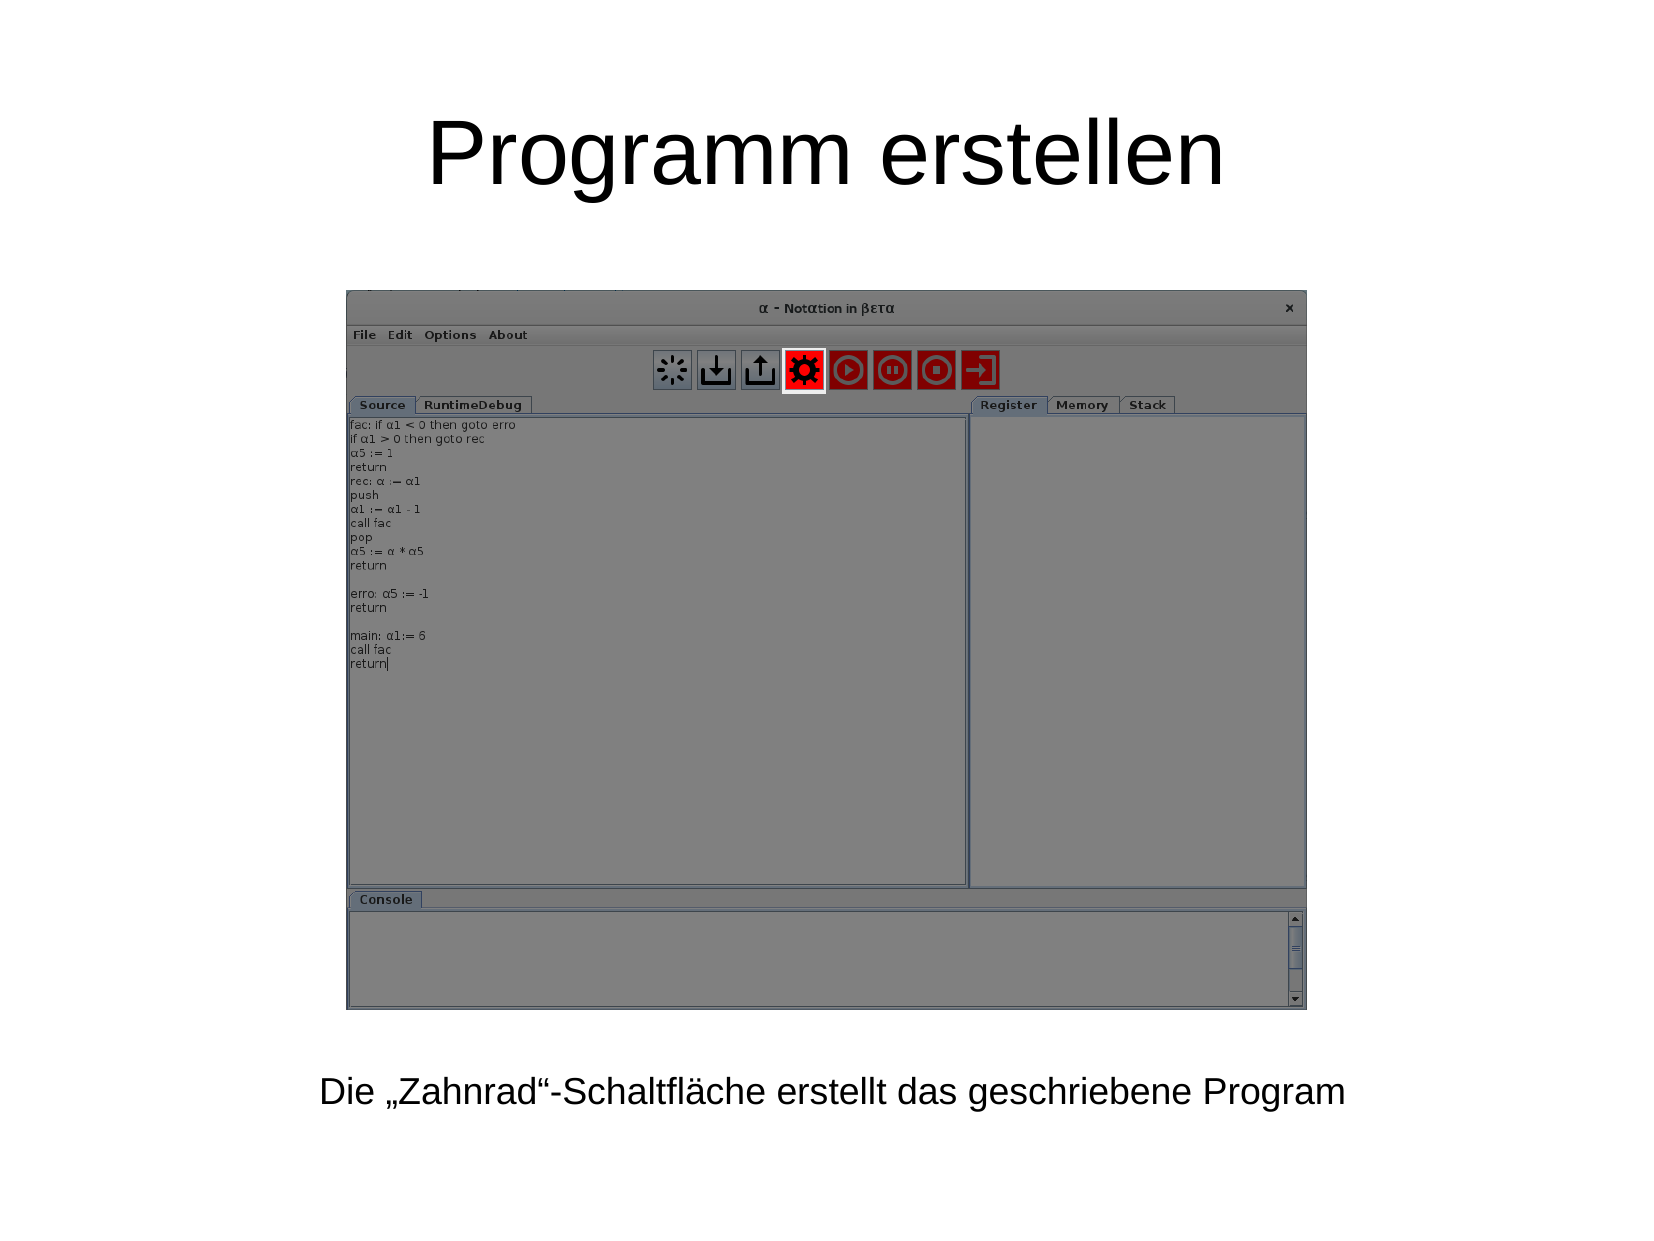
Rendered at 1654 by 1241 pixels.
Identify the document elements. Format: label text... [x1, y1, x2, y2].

text_box Die „Zahnrad“-Schaltfläche erstellt das geschriebene Program [259, 1062, 1406, 1120]
title Programm erstellen [82, 49, 1571, 257]
picture [346, 290, 1307, 1010]
